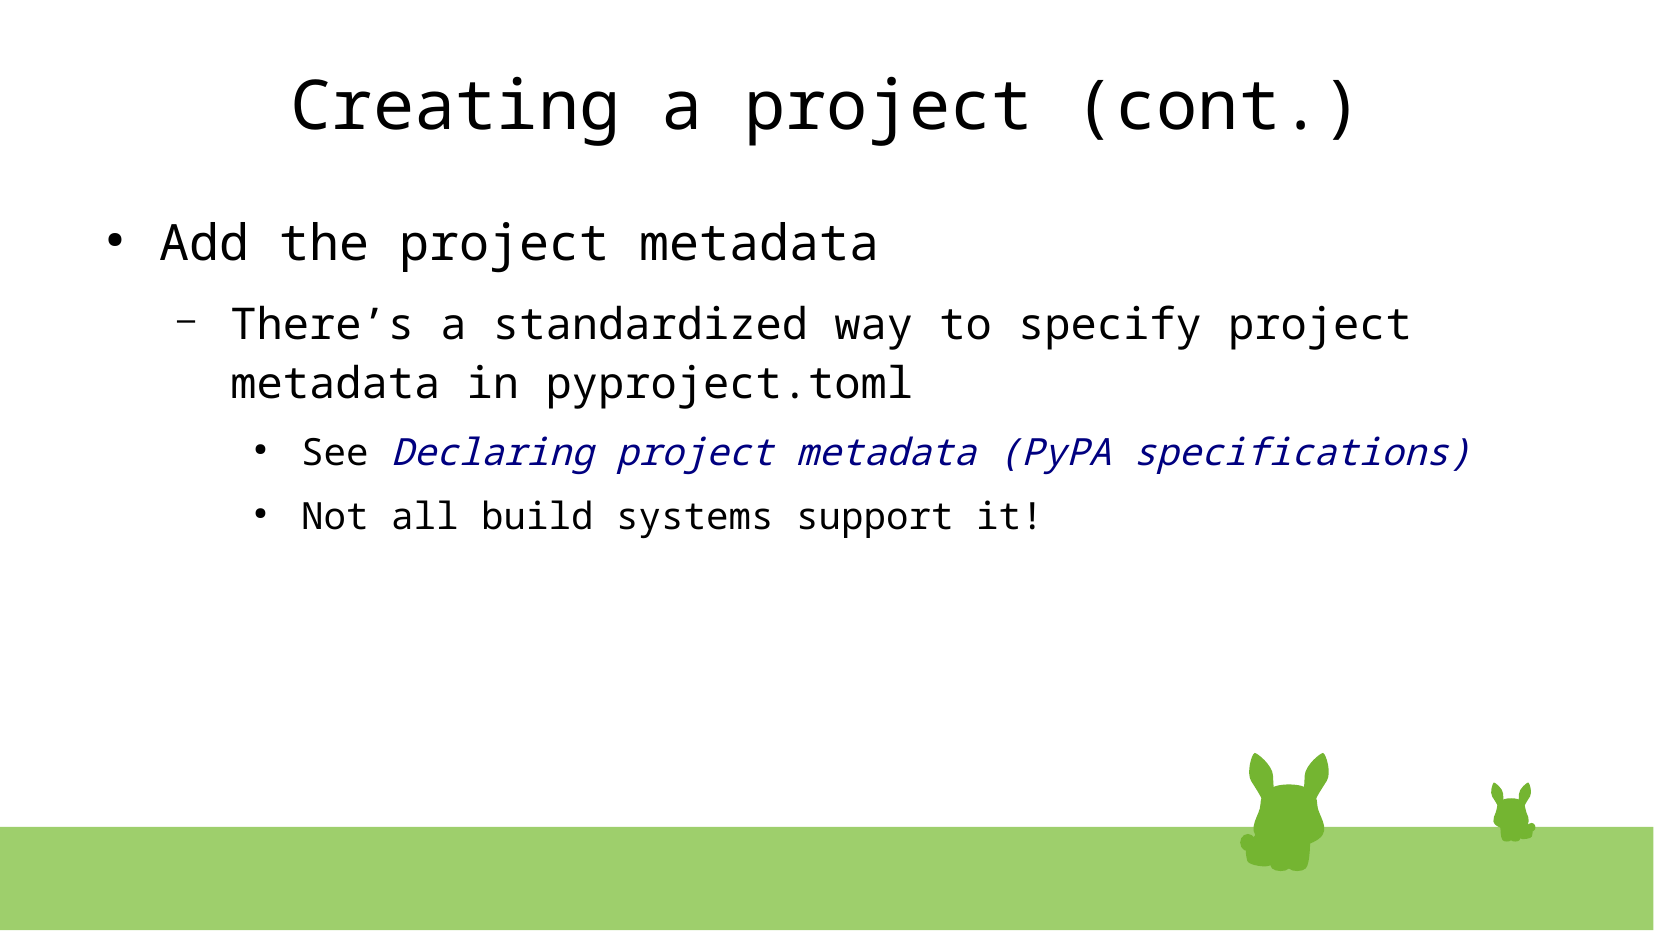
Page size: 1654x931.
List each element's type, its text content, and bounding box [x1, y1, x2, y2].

title Creating a project (cont.) [88, 29, 1565, 178]
list Add the project metadata There’s a standardized way to specify project metadata in pyproject.toml See Declaring project metadata (PyPA specifications) Not all build systems support it! [88, 206, 1565, 739]
